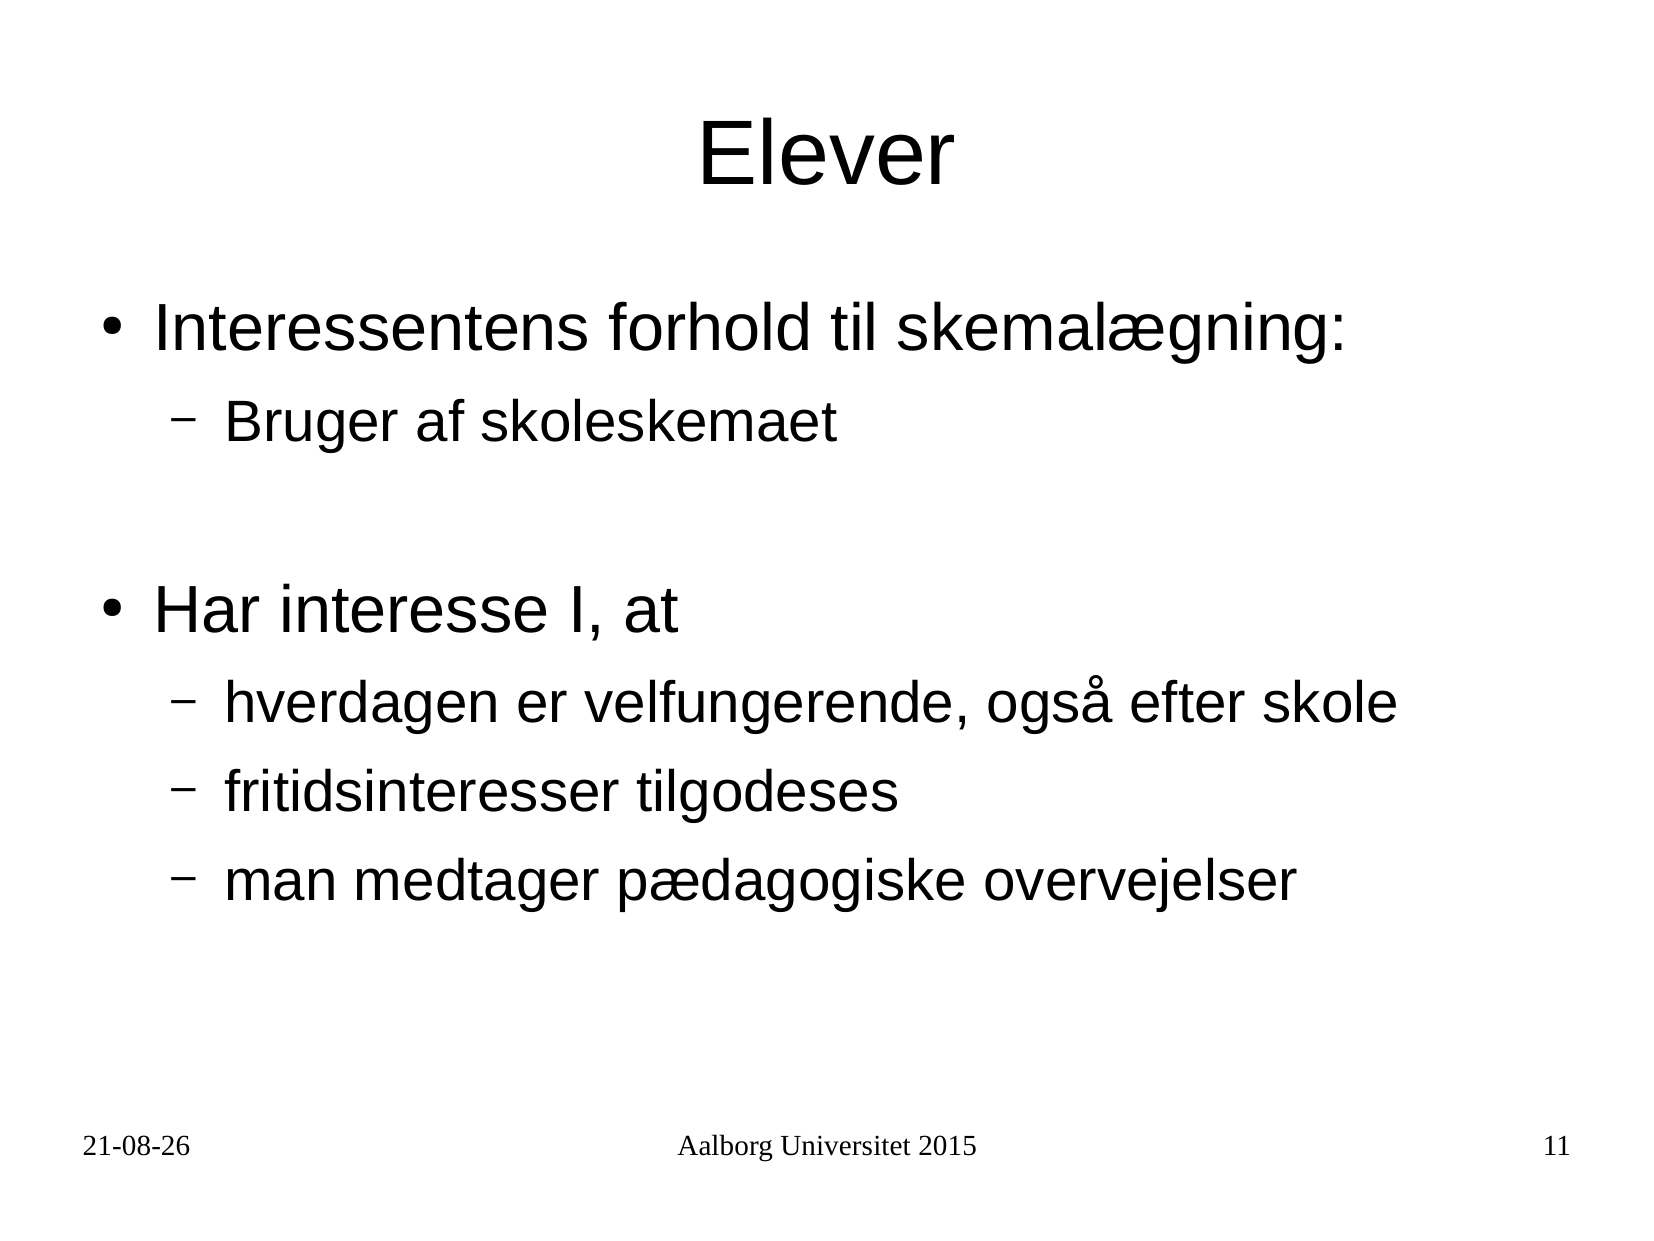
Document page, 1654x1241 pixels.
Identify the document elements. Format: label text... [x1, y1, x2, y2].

list Interessentens forhold til skemalægning: Bruger af skoleskemaet Har interesse I, at hverdagen er velfungerende, også efter skole fritidsinteresser tilgodeses man medtager pædagogiske overvejelser [82, 290, 1571, 1010]
title Elever [82, 49, 1571, 257]
